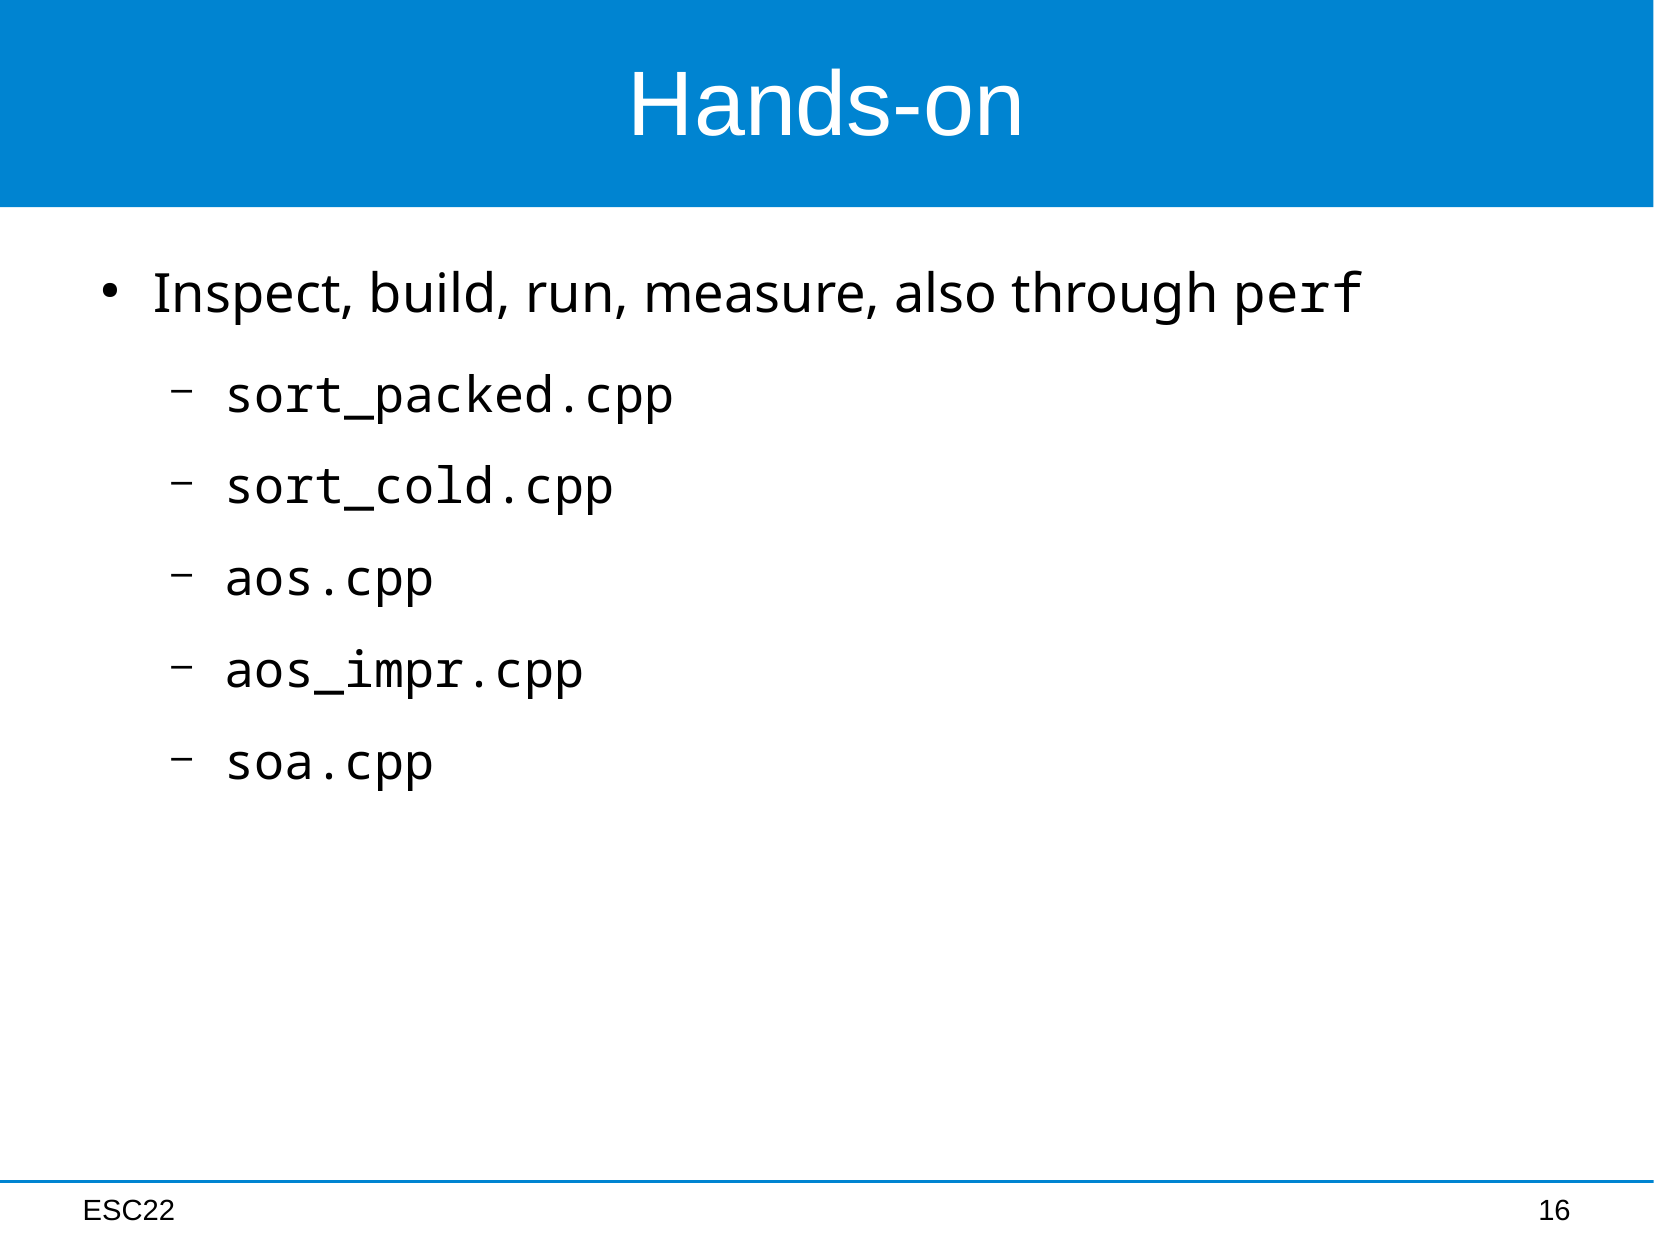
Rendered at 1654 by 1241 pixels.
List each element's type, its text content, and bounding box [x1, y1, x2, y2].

title Hands-on [0, 0, 1654, 208]
list Inspect, build, run, measure, also through perf sort_packed.cpp sort_cold.cpp aos.cpp aos_impr.cpp soa.cpp [82, 255, 1571, 1156]
